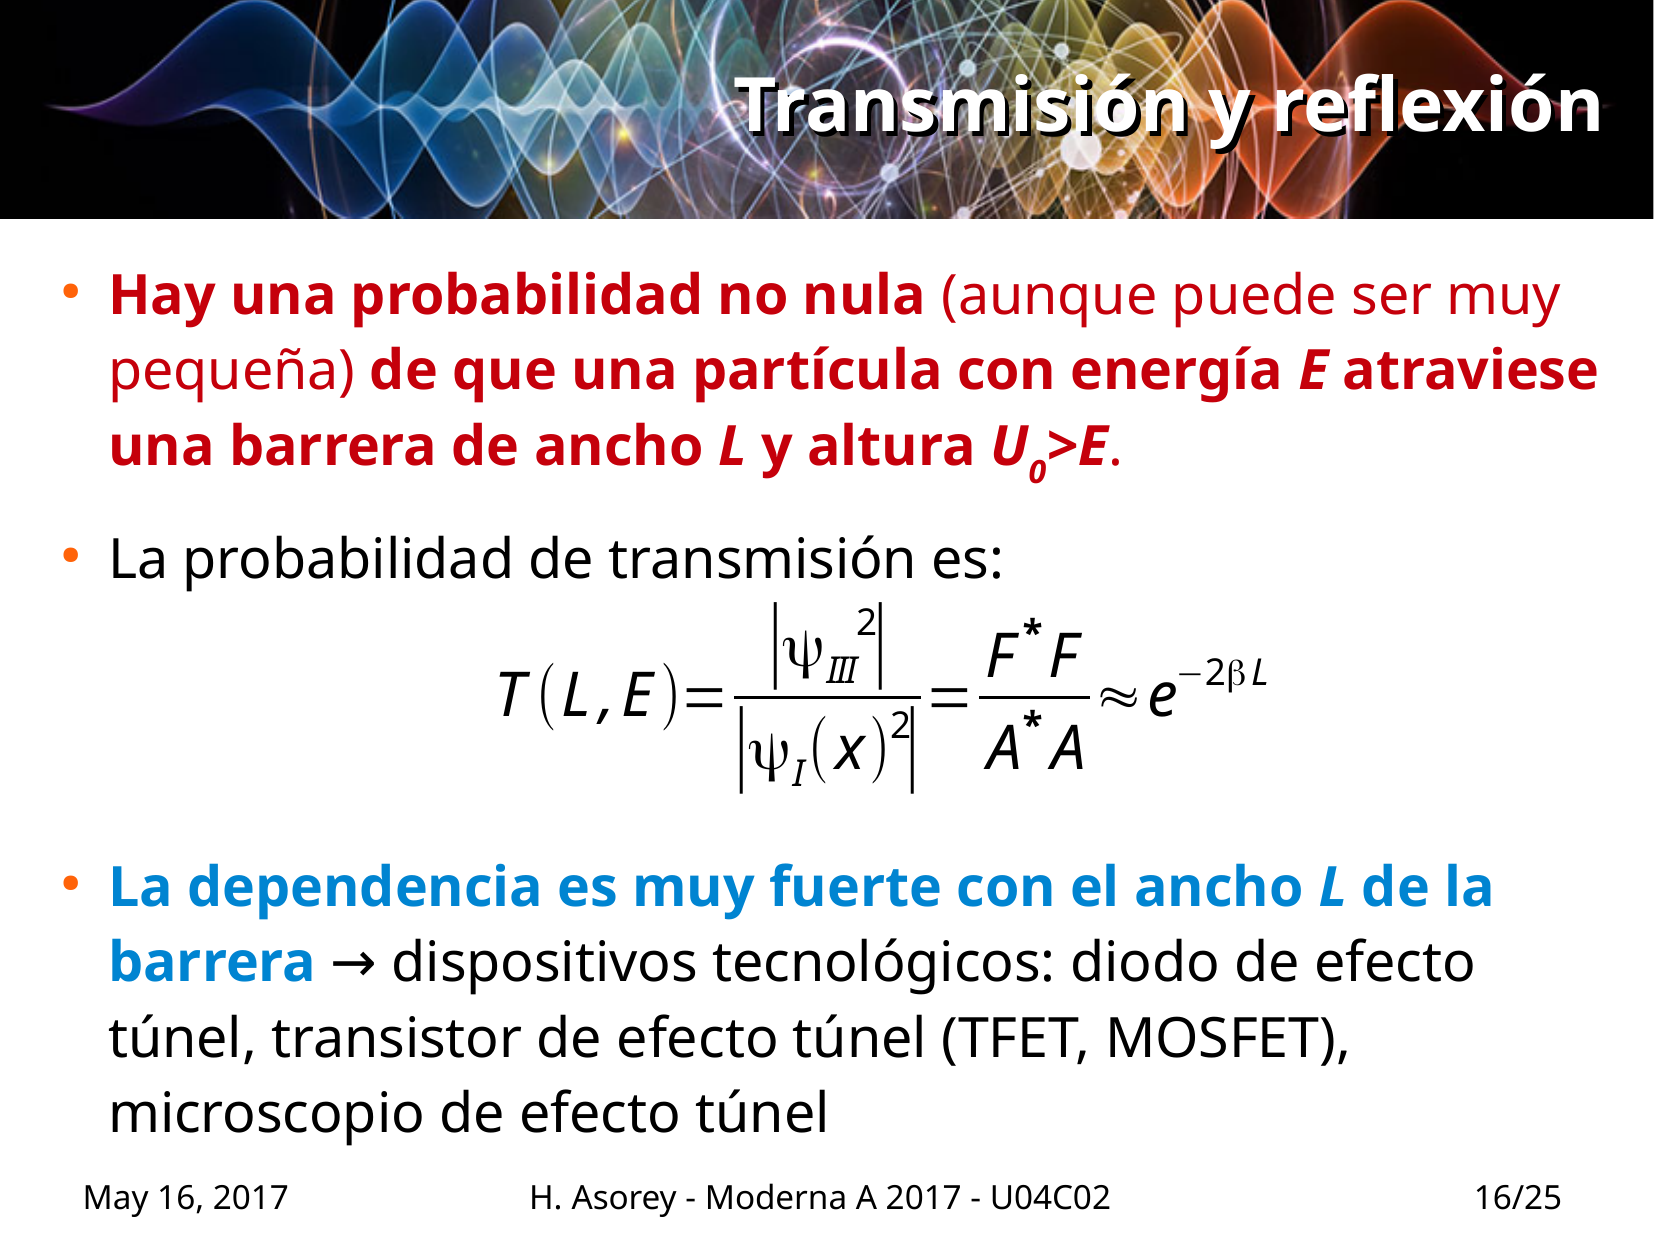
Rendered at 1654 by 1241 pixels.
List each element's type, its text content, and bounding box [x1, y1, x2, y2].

title Transmisión y reflexión [45, 15, 1606, 191]
list Hay una probabilidad no nula (aunque puede ser muy pequeña) de que una partícula con energía E atraviese una barrera de ancho L y altura U0>E. La probabilidad de transmisión es: La dependencia es muy fuerte con el ancho L de la barrera → dispositivos tecnológicos: diodo de efecto túnel, transistor de efecto túnel (TFET, MOSFET), microscopio de efecto túnel [45, 255, 1606, 1156]
chart [488, 600, 1276, 797]
picture [0, 0, 1654, 219]
